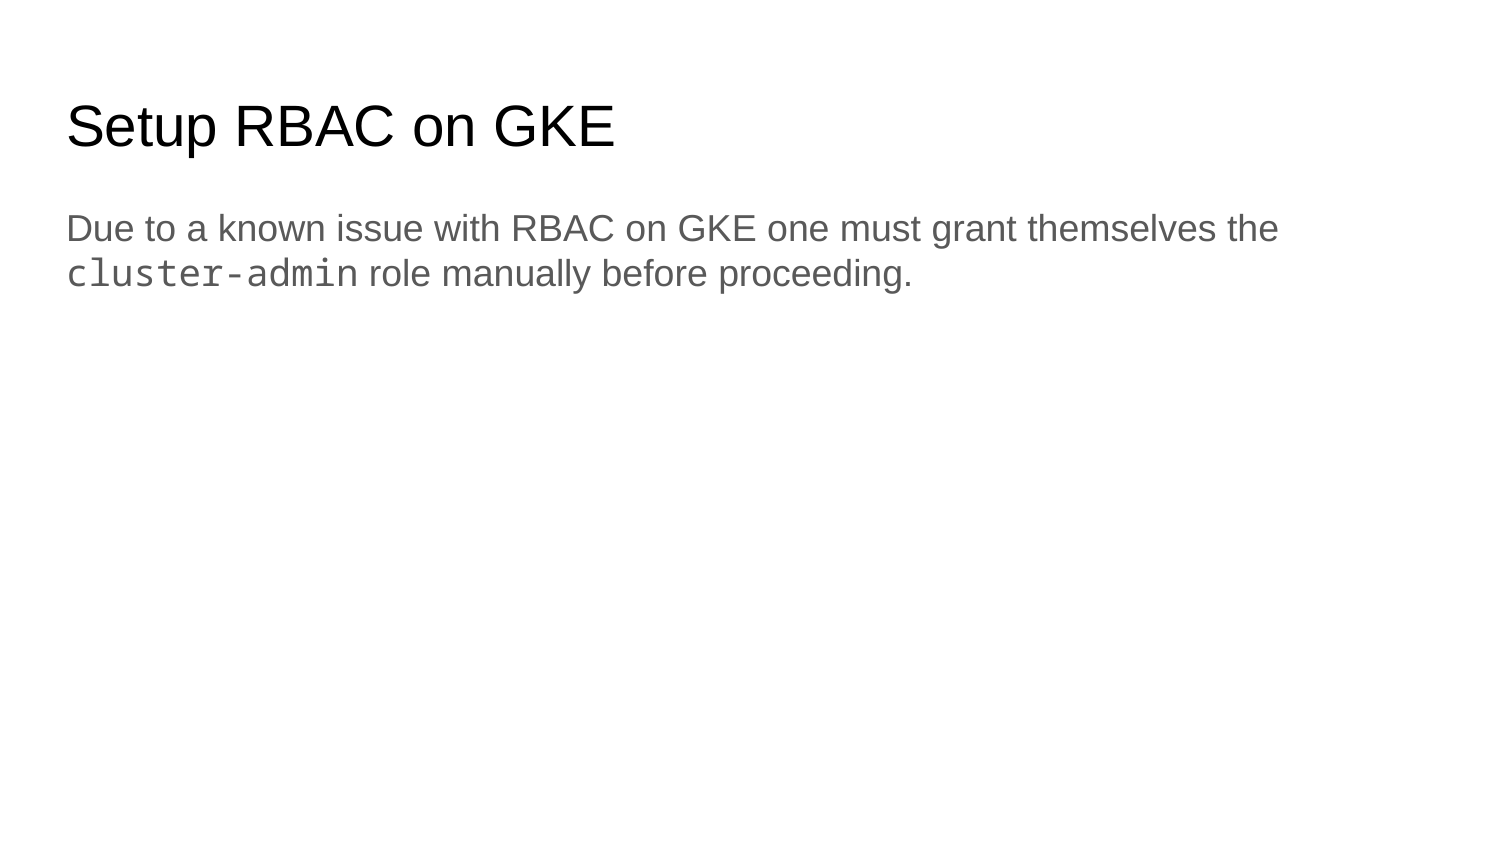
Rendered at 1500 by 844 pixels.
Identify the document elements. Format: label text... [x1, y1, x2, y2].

title Setup RBAC on GKE [51, 72, 1449, 167]
list Due to a known issue with RBAC on GKE one must grant themselves the cluster-admin role manually before proceeding. [51, 189, 1449, 750]
